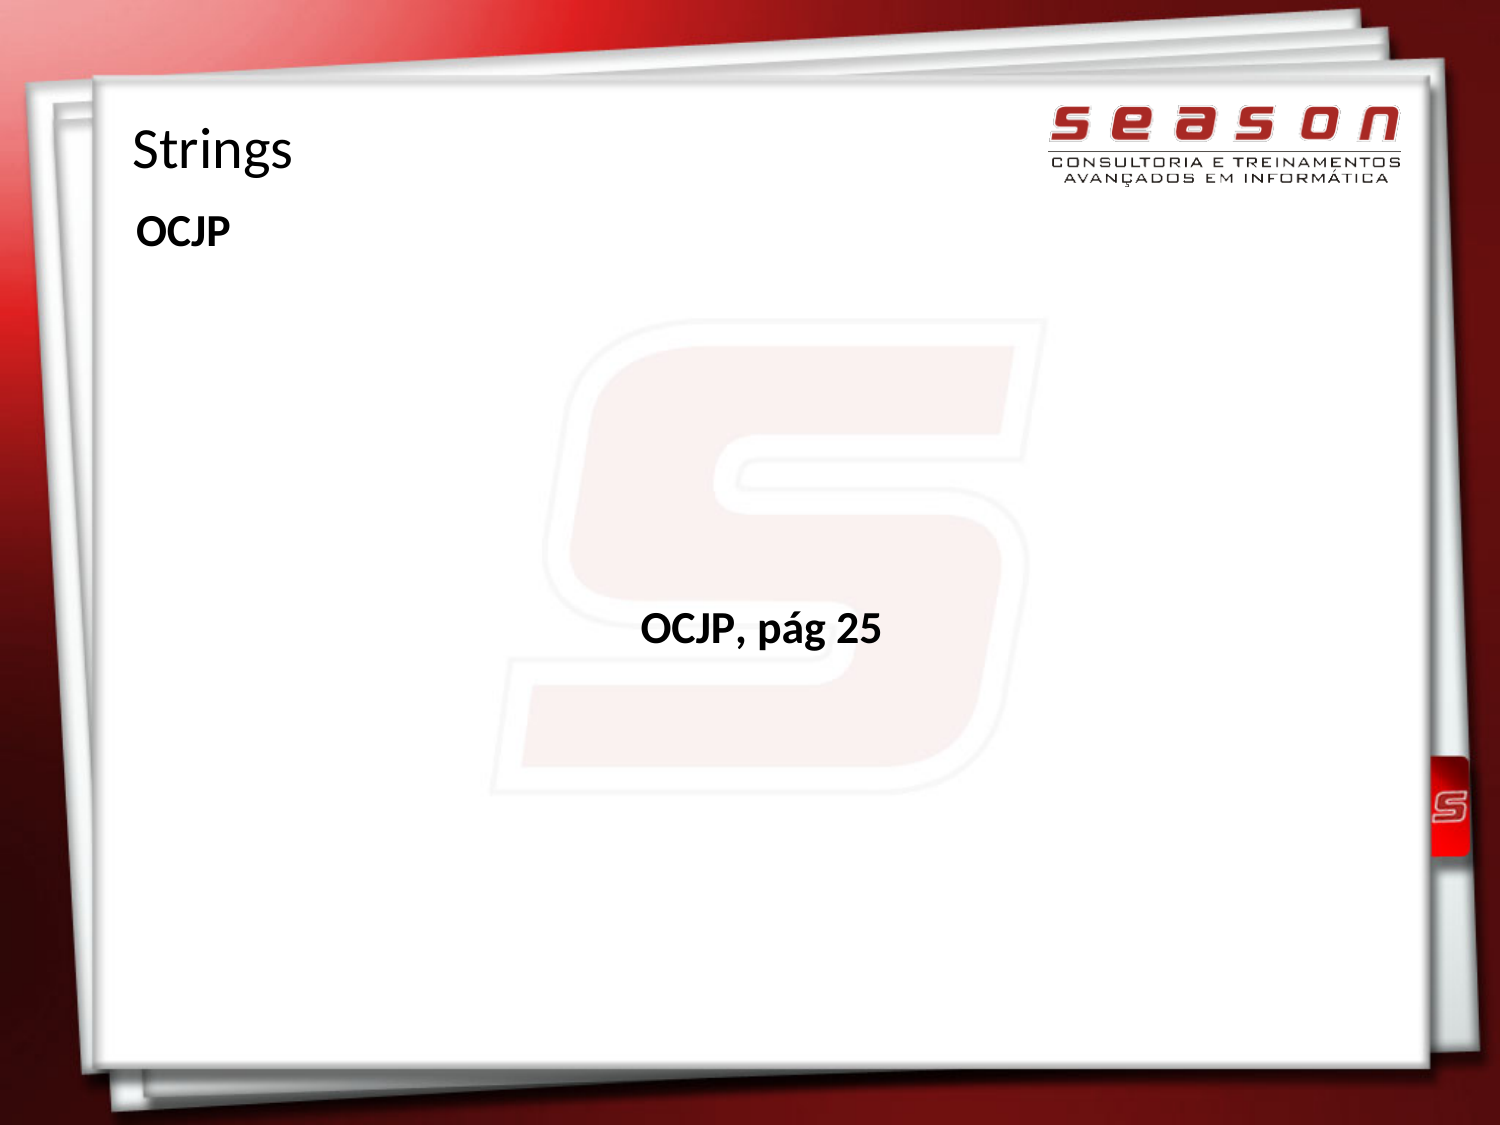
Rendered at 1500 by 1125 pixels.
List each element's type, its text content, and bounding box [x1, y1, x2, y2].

text_box OCJP [119, 200, 1240, 256]
title Strings [118, 33, 1394, 257]
text_box OCJP, pág 25 [165, 357, 1359, 894]
picture [0, 0, 1500, 1125]
